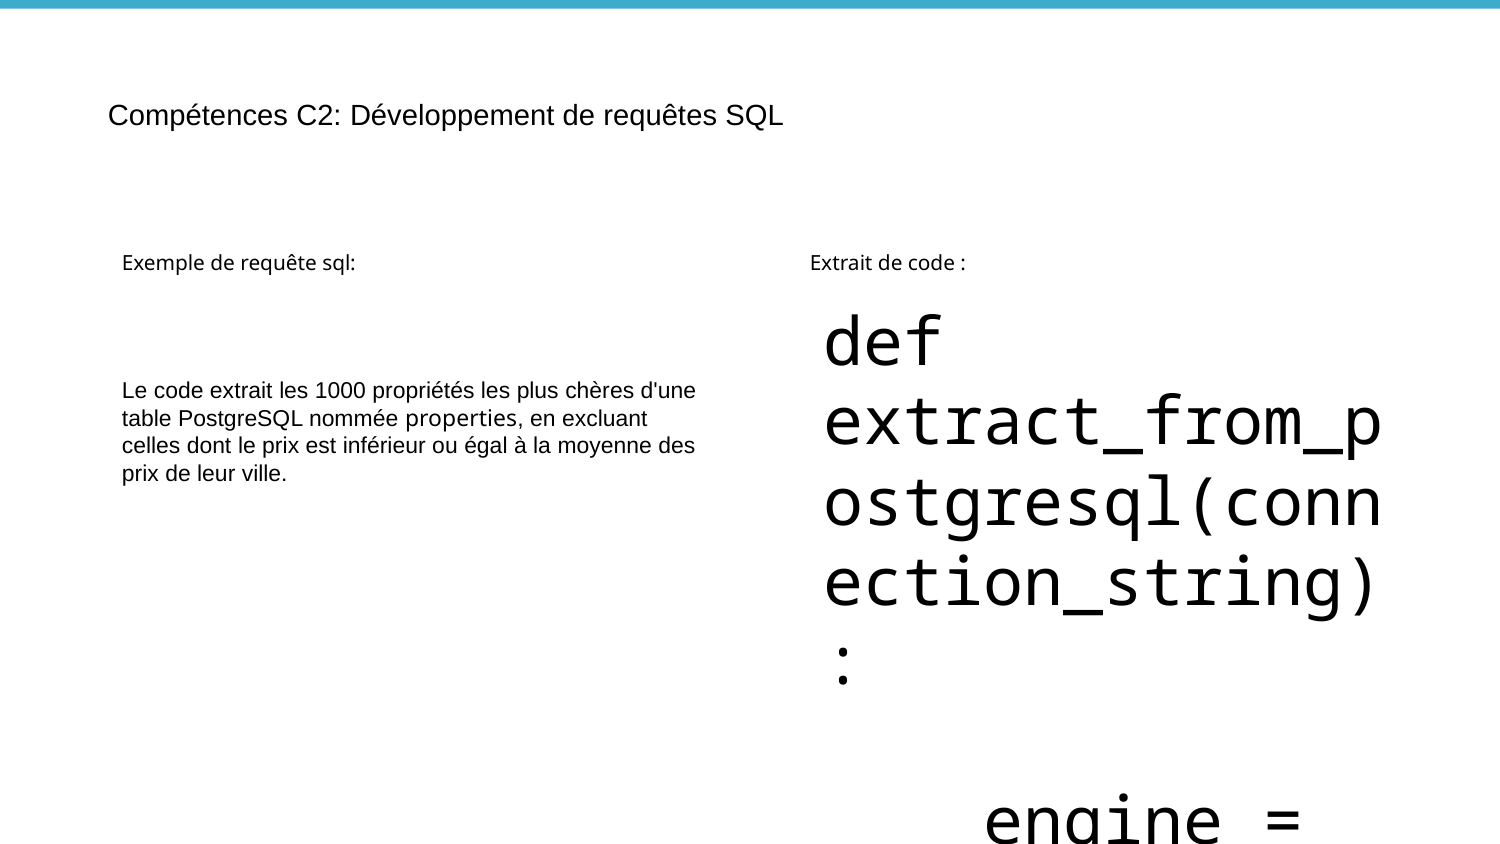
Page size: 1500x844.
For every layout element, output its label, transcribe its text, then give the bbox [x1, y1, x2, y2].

list Le code extrait les 1000 propriétés les plus chères d'une table PostgreSQL nommée properties, en excluant celles dont le prix est inférieur ou égal à la moyenne des prix de leur ville. [106, 325, 727, 725]
title Compétences C2: Développement de requêtes SQL [92, 66, 1408, 161]
subtitle Exemple de requête sql: [106, 224, 719, 296]
list def extract_from_postgresql(connection_string): engine = create_engine(connection_string) query = """ WITH avg_prices AS ( SELECT city, AVG(price) as avg_price FROM properties GROUP BY city ) SELECT p.* FROM properties p JOIN avg_prices ap ON p.city = ap.city WHERE p.price > ap.avg_price ORDER BY p.price DESC LIMIT 1000 return pd.read_sql(query, engine) def document_queries(): print("PostgreSQL Query:") print("This query selects the 1000 most expensive properties that are above the average price for their city.") … [809, 283, 1422, 773]
subtitle Extrait de code : [794, 224, 1408, 296]
